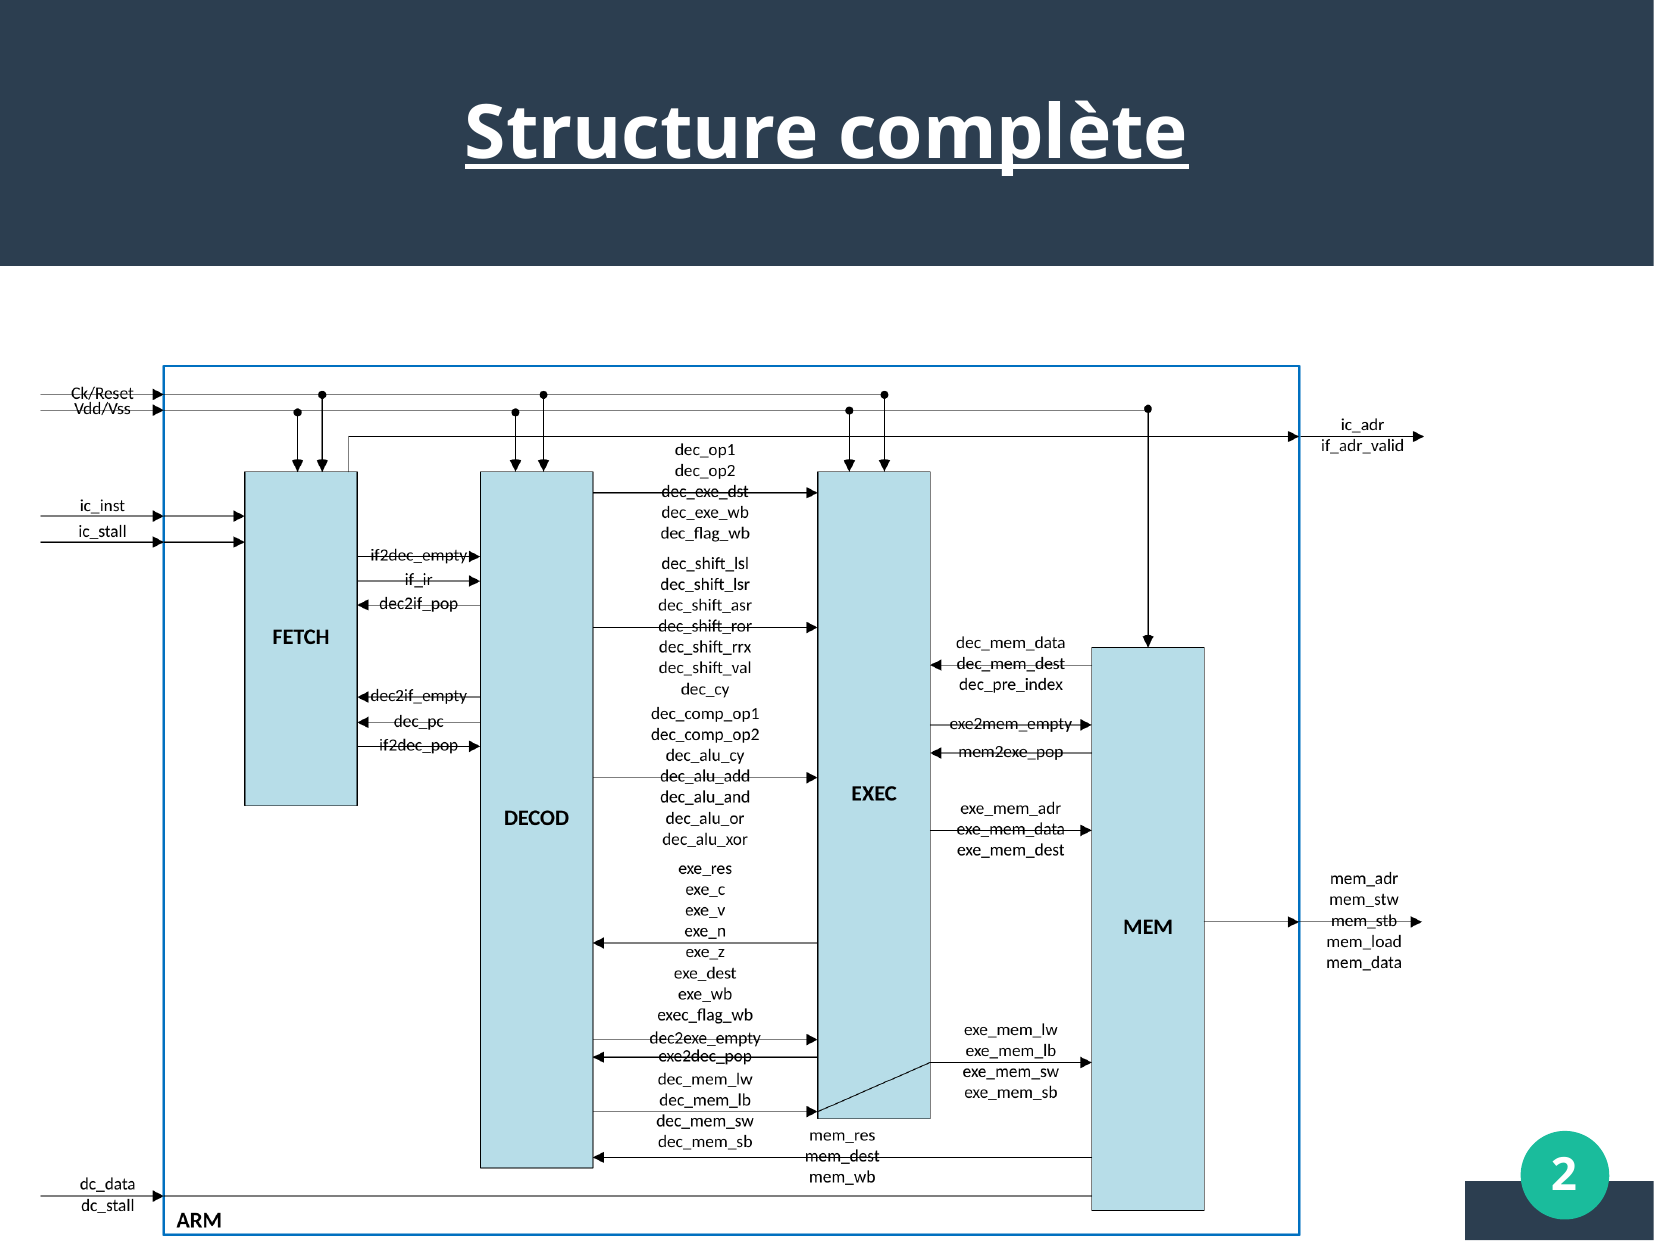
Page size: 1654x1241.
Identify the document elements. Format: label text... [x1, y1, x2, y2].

picture [0, 271, 1465, 1241]
text_box 2 [1535, 1133, 1619, 1204]
title Structure complète [59, 82, 1595, 174]
